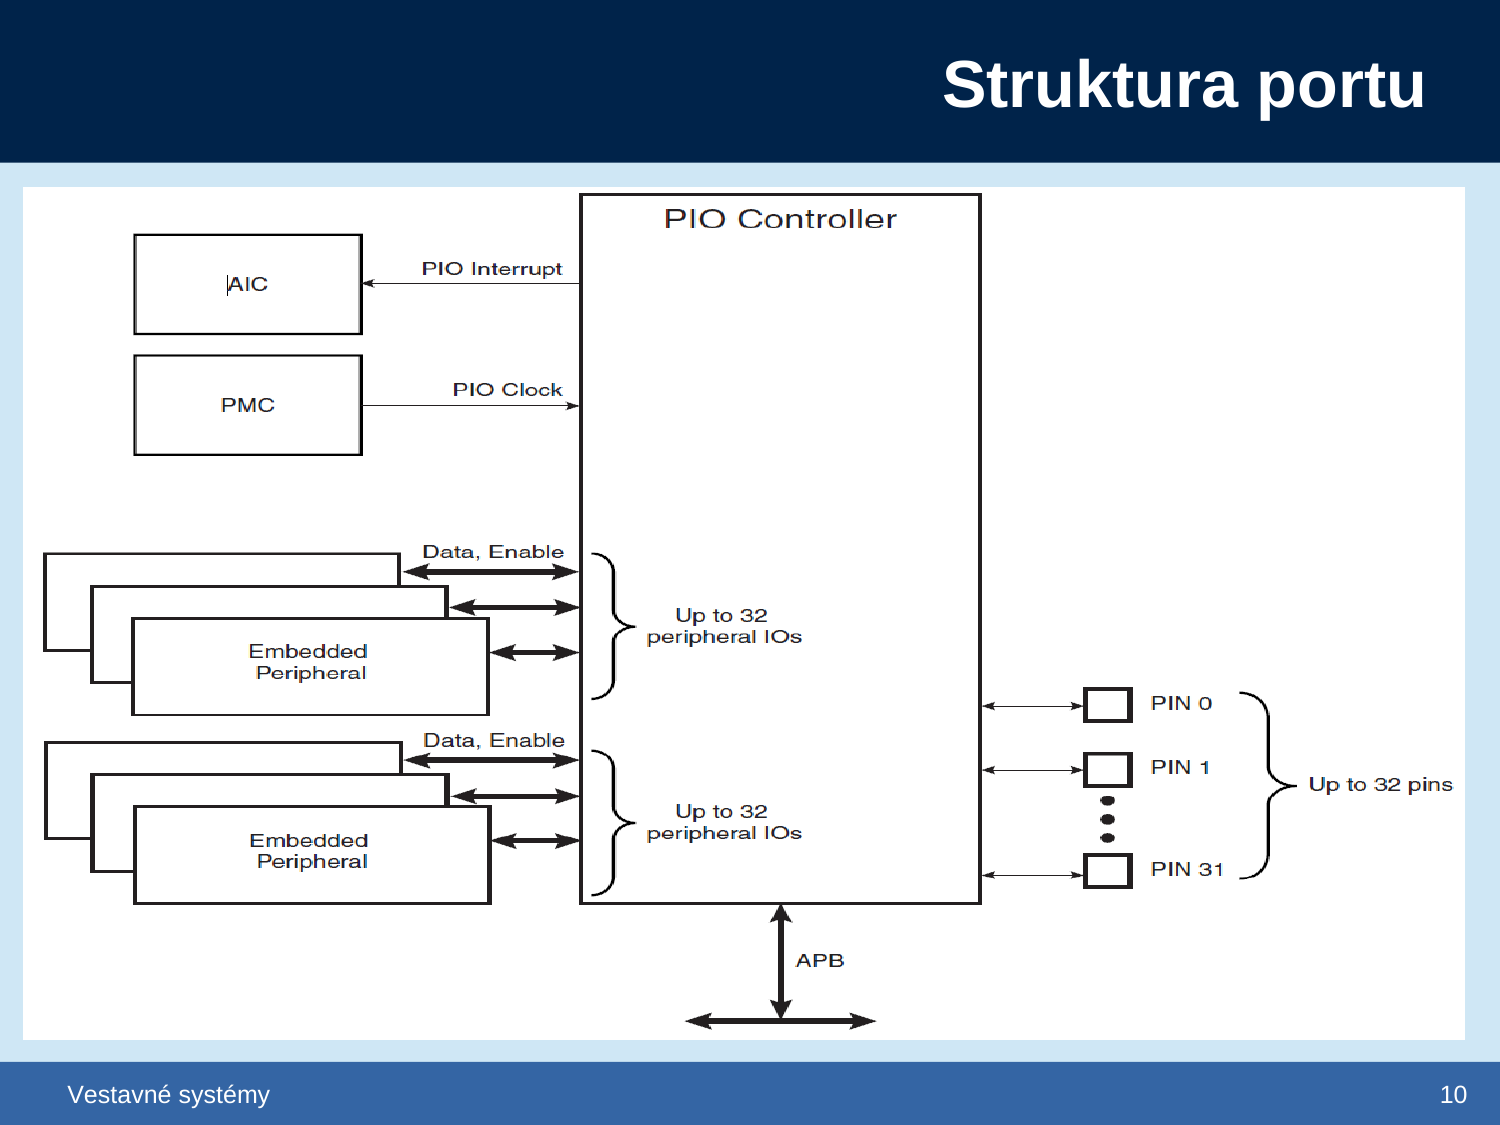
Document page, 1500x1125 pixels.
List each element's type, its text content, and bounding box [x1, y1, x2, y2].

picture [23, 187, 1465, 1040]
title Struktura portu [47, 0, 1443, 164]
